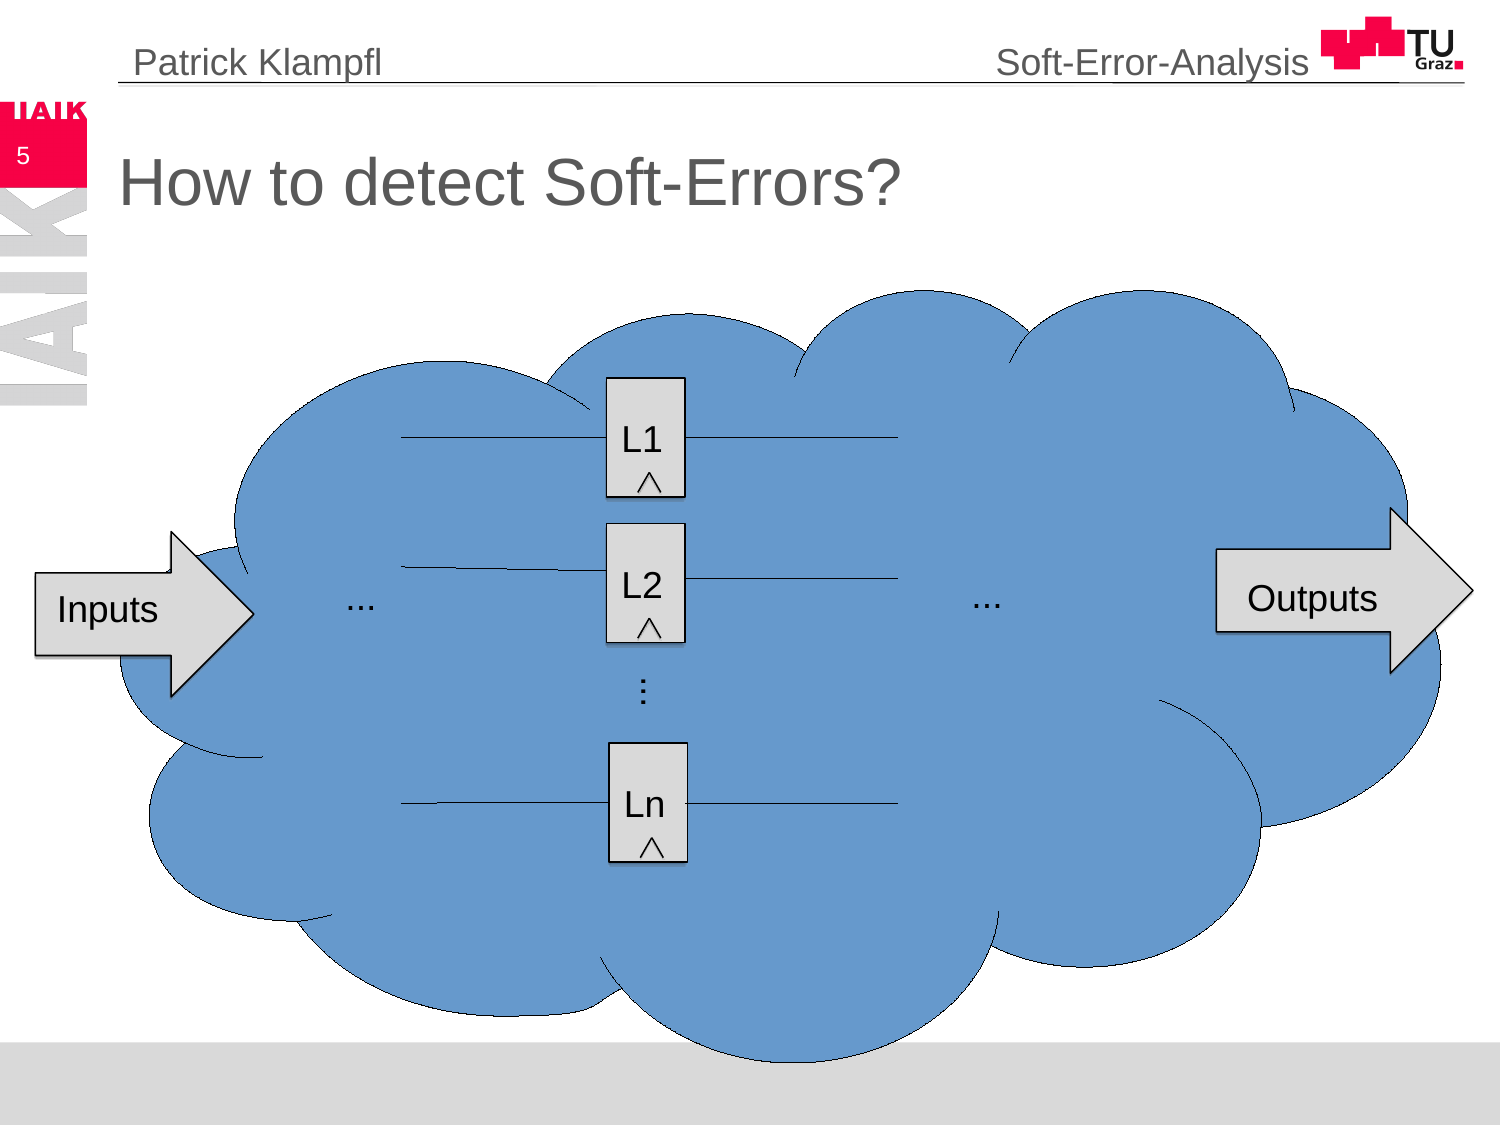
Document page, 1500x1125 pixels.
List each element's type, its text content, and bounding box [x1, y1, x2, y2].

picture [0, 1, 87, 406]
slide_number <number> [1, 124, 84, 185]
text_box [35, 531, 254, 697]
text_box L2 [606, 523, 686, 643]
text_box Inputs [26, 577, 189, 638]
text_box Outputs [1231, 566, 1394, 626]
title How to detect Soft-Errors? [118, 138, 1469, 200]
text_box Ln [609, 743, 688, 863]
text_box L1 [606, 377, 686, 497]
text_box ... [625, 661, 684, 723]
text_box ... [956, 566, 1018, 624]
picture [1318, 12, 1466, 73]
text_box [1216, 507, 1474, 674]
list [118, 200, 1469, 1063]
text_box ... [330, 569, 392, 626]
